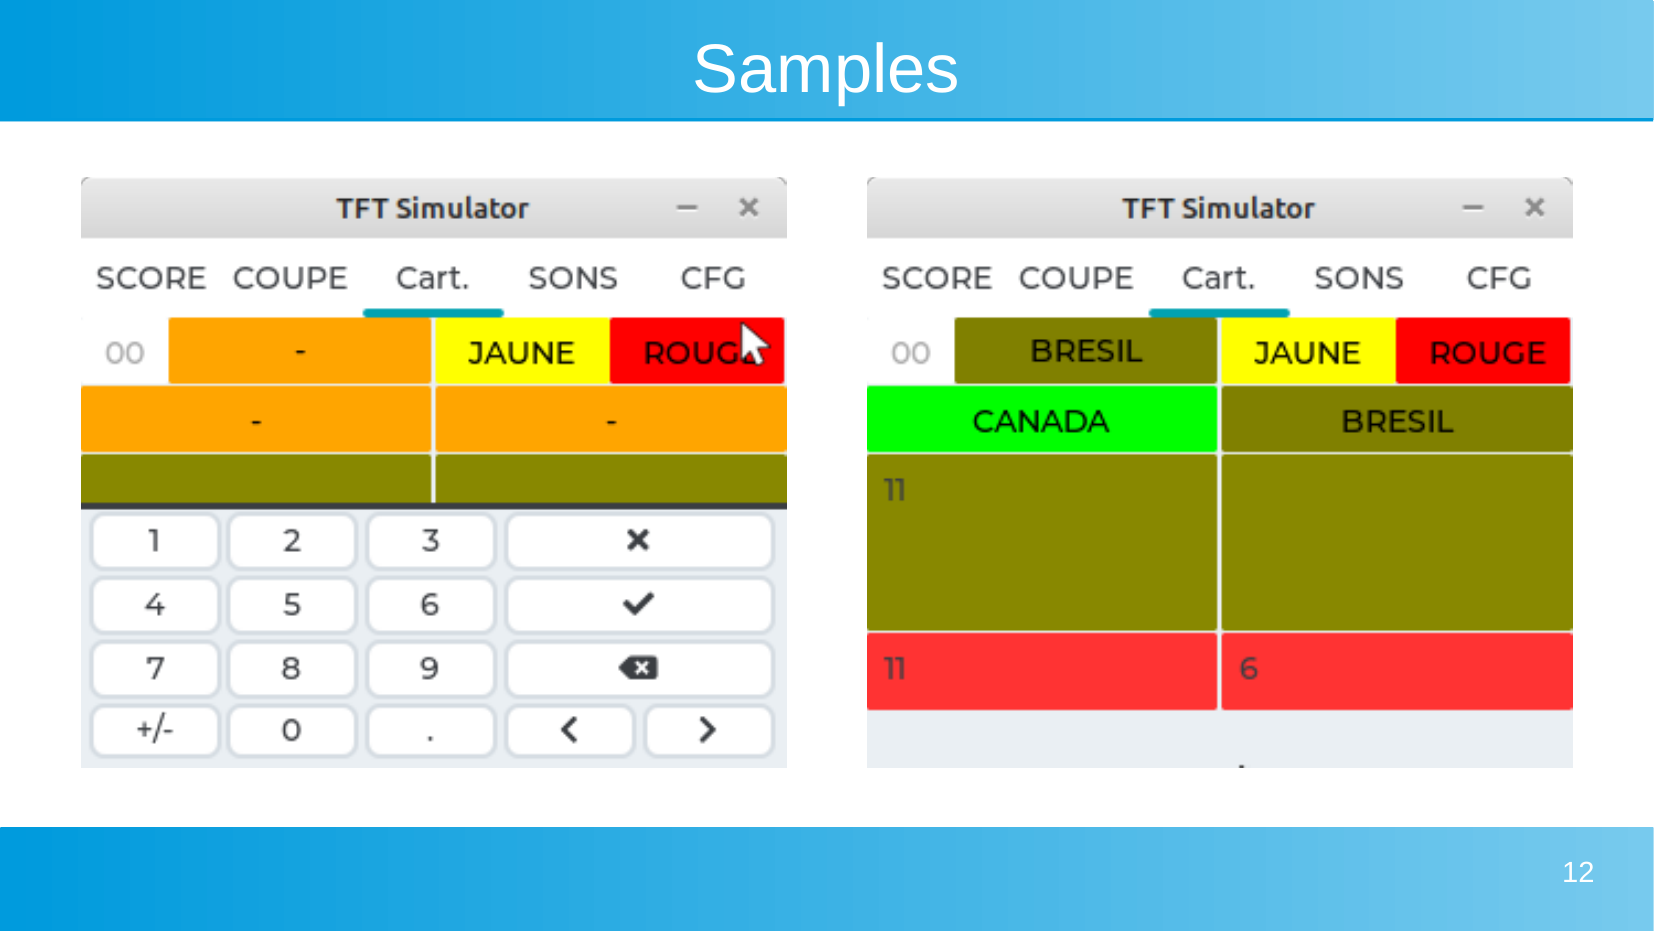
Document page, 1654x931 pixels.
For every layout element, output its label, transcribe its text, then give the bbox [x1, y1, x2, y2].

picture [81, 177, 787, 768]
title Samples [59, 29, 1595, 108]
picture [867, 177, 1573, 768]
